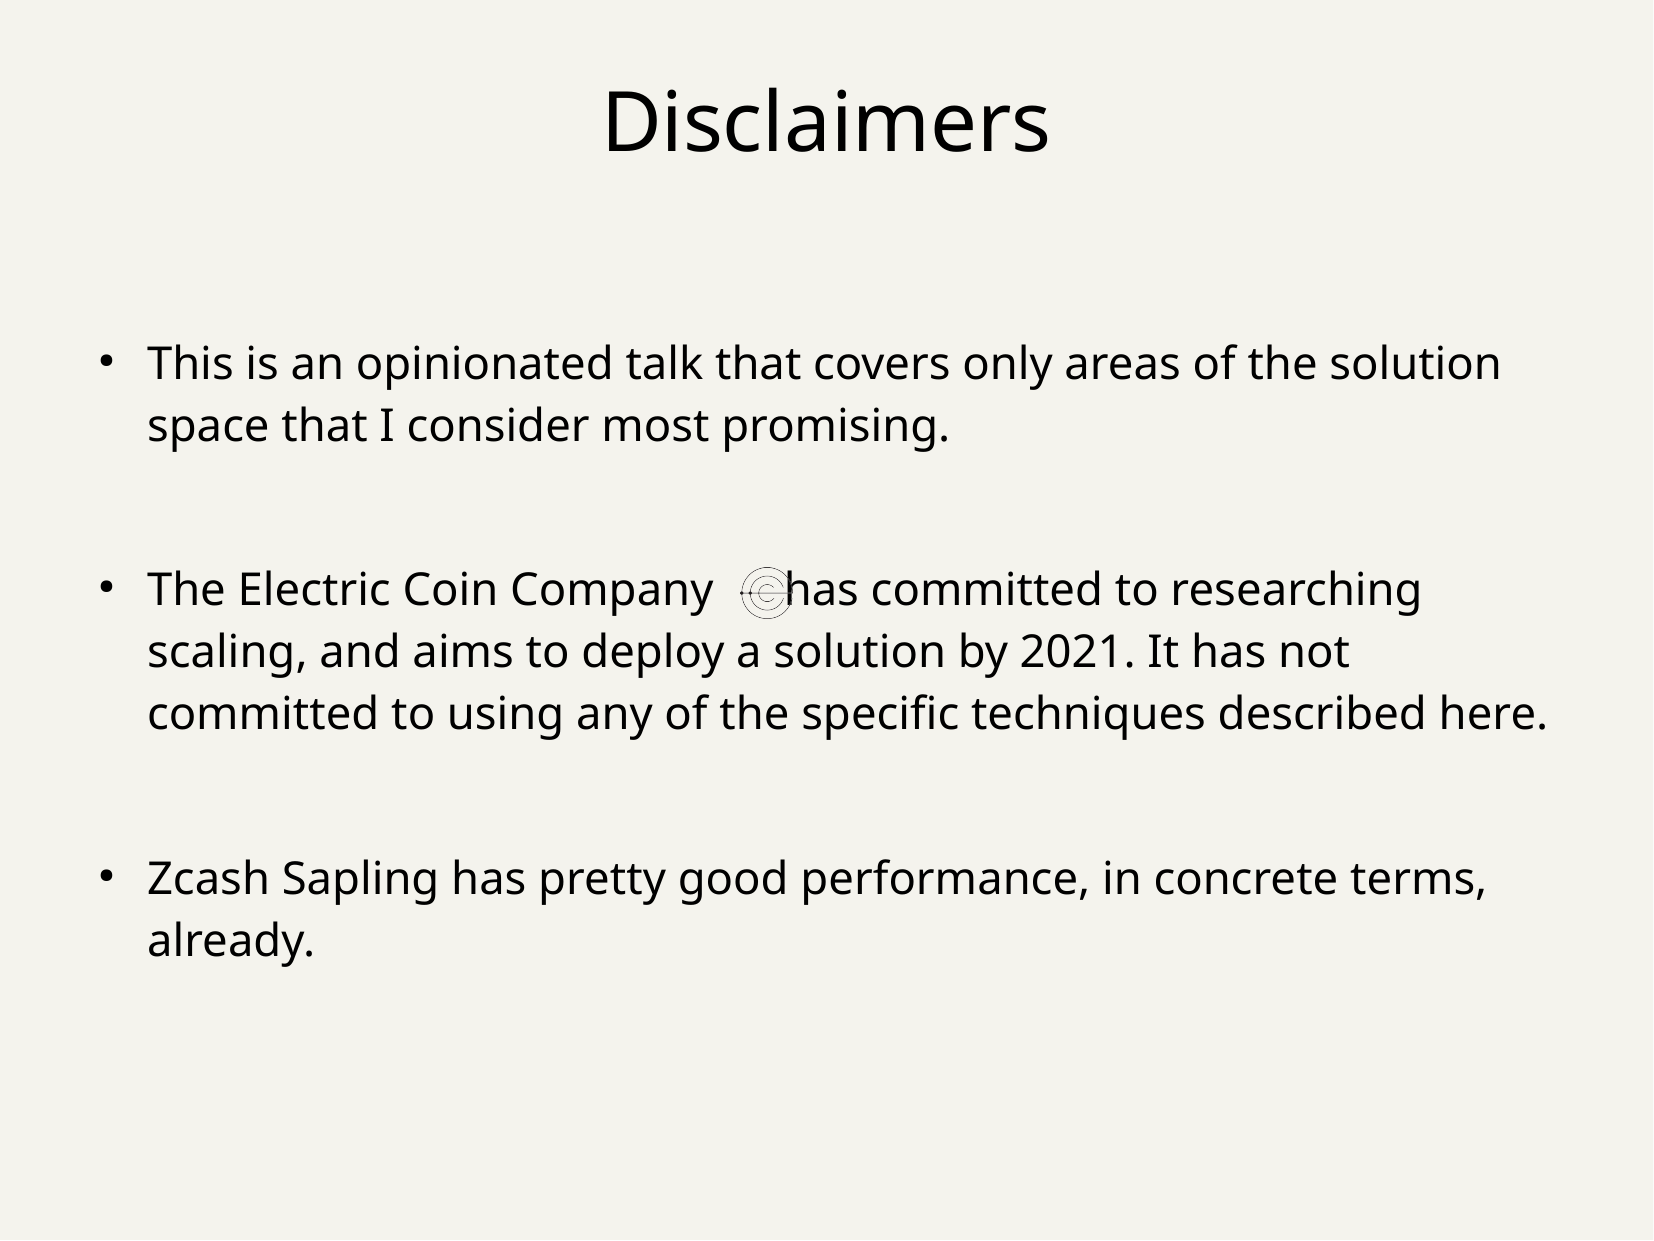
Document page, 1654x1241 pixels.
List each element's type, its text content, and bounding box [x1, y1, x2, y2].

list This is an opinionated talk that covers only areas of the solution space that I consider most promising. The Electric Coin Company has committed to researching scaling, and aims to deploy a solution by 2021. It has not committed to using any of the specific techniques described here. Zcash Sapling has pretty good performance, in concrete terms, already. [82, 330, 1583, 1016]
title Disclaimers [82, 49, 1571, 189]
picture [740, 567, 793, 619]
